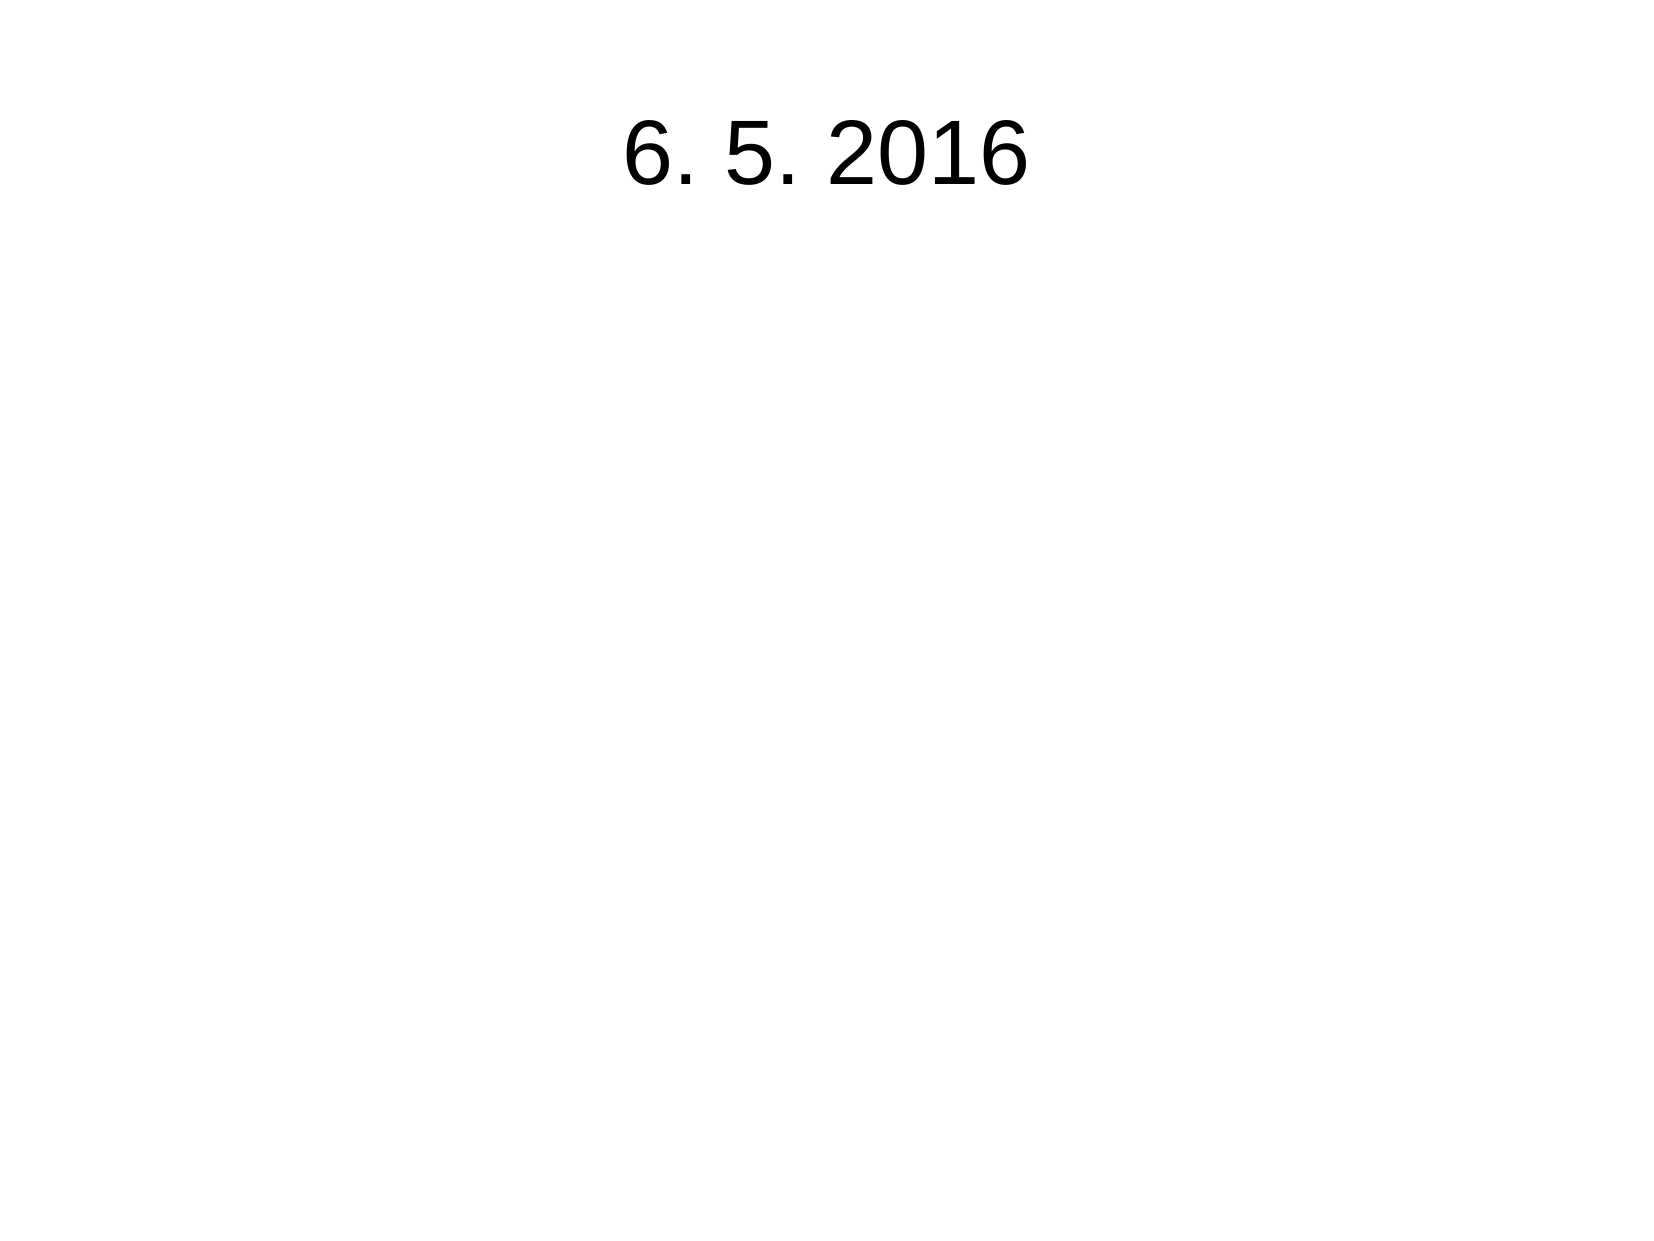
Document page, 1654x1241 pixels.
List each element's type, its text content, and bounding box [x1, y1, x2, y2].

title 6. 5. 2016 [82, 49, 1571, 257]
